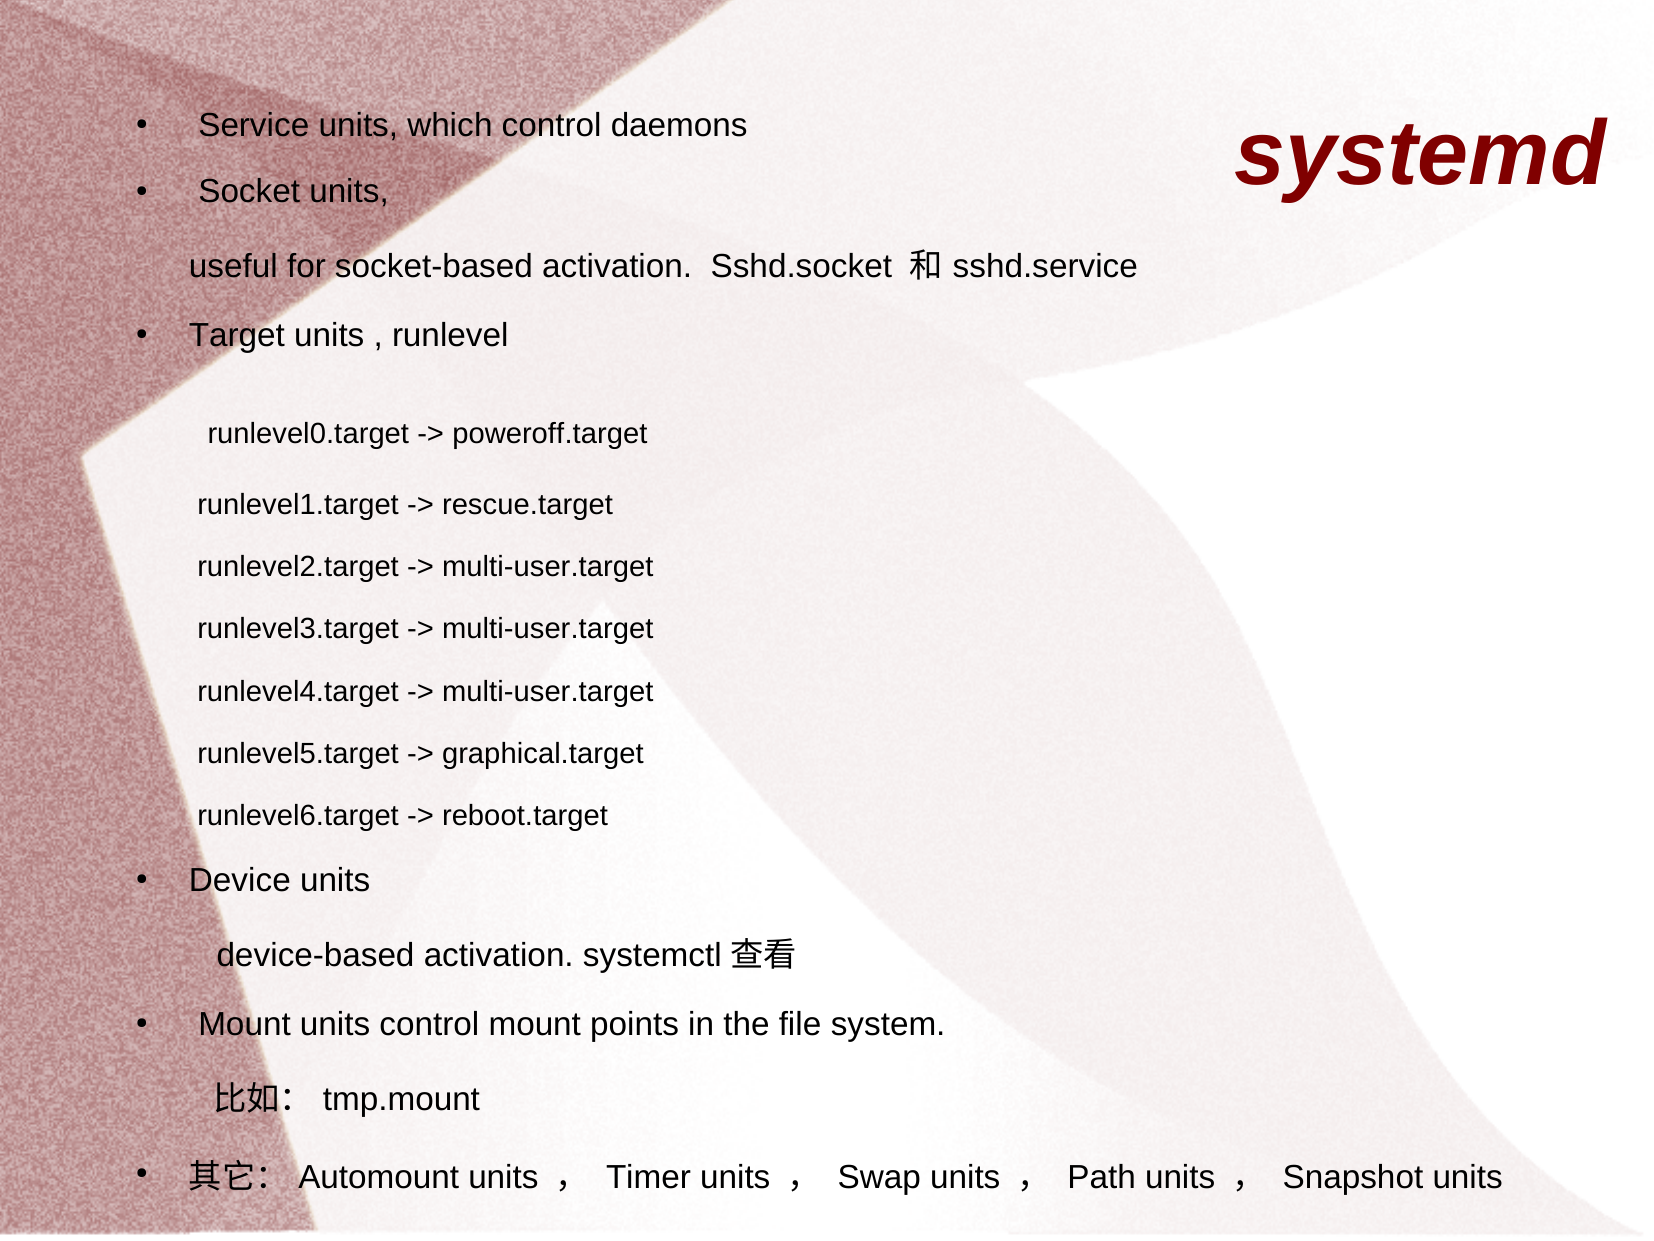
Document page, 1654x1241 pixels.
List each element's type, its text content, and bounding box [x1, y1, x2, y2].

title systemd [596, 49, 1607, 257]
picture [0, 0, 1654, 1241]
list Service units, which control daemons Socket units, useful for socket-based activation. Sshd.socket 和sshd.service Target units , runlevel runlevel0.target -> poweroff.target runlevel1.target -> rescue.target runlevel2.target -> multi-user.target runlevel3.target -> multi-user.target runlevel4.target -> multi-user.target runlevel5.target -> graphical.target runlevel6.target -> reboot.target Device units device-based activation. systemctl查看 Mount units control mount points in the file system. 比如：tmp.mount 其它：Automount units ， Timer units ， Swap units ， Path units ， Snapshot units [118, 106, 1601, 1185]
